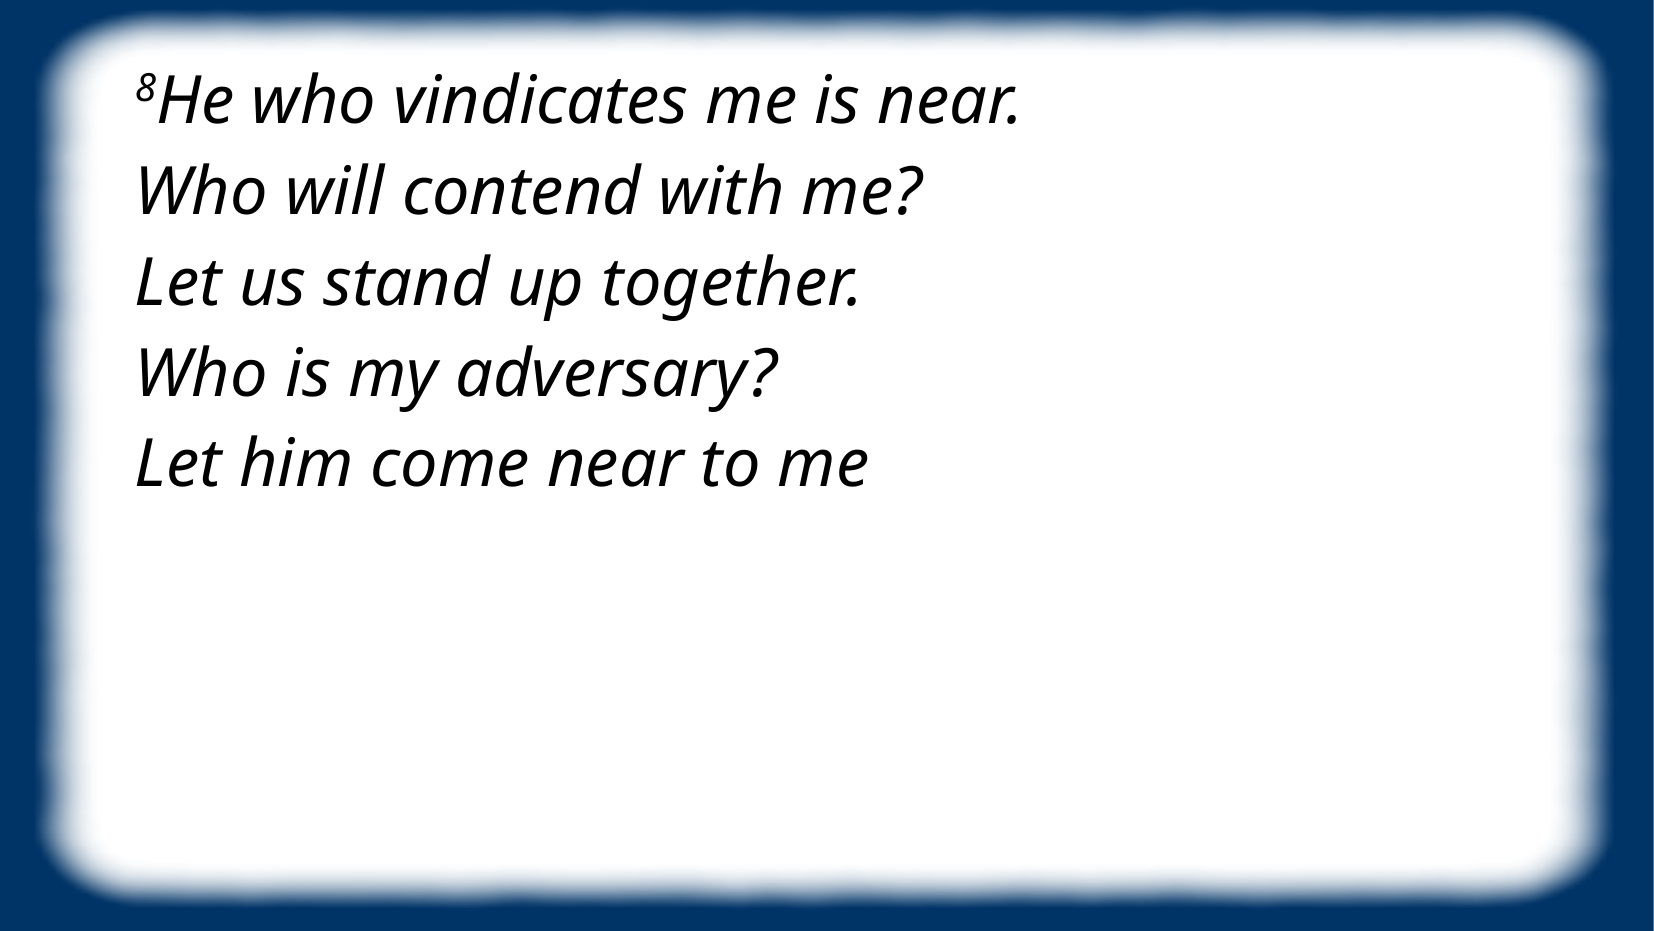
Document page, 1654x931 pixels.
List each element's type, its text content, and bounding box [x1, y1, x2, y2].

text_box 8He who vindicates me is near. Who will contend with me? Let us stand up together. Who is my adversary? Let him come near to me [120, 45, 1561, 526]
picture [0, 0, 1654, 931]
